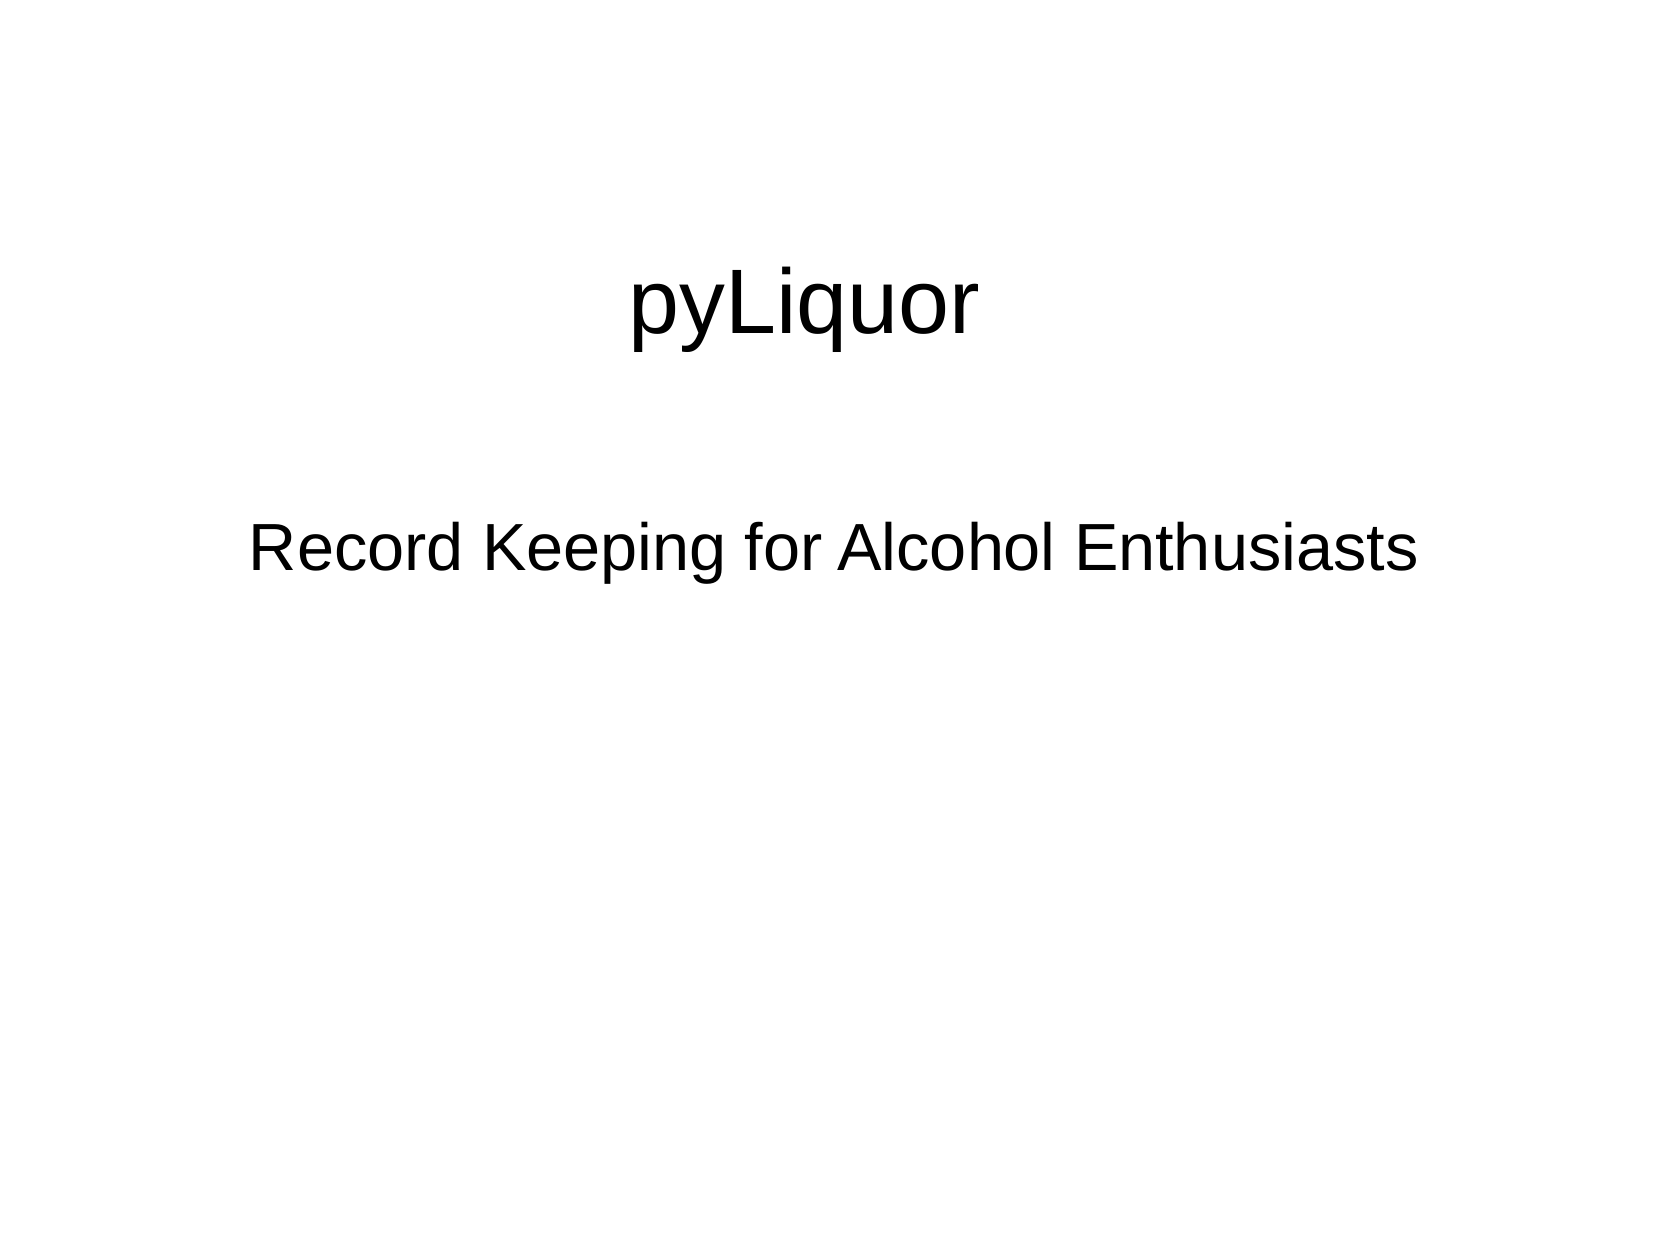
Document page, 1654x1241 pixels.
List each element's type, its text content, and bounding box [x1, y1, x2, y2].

title pyLiquor [71, 197, 1561, 406]
subtitle Record Keeping for Alcohol Enthusiasts [90, 510, 1579, 1230]
